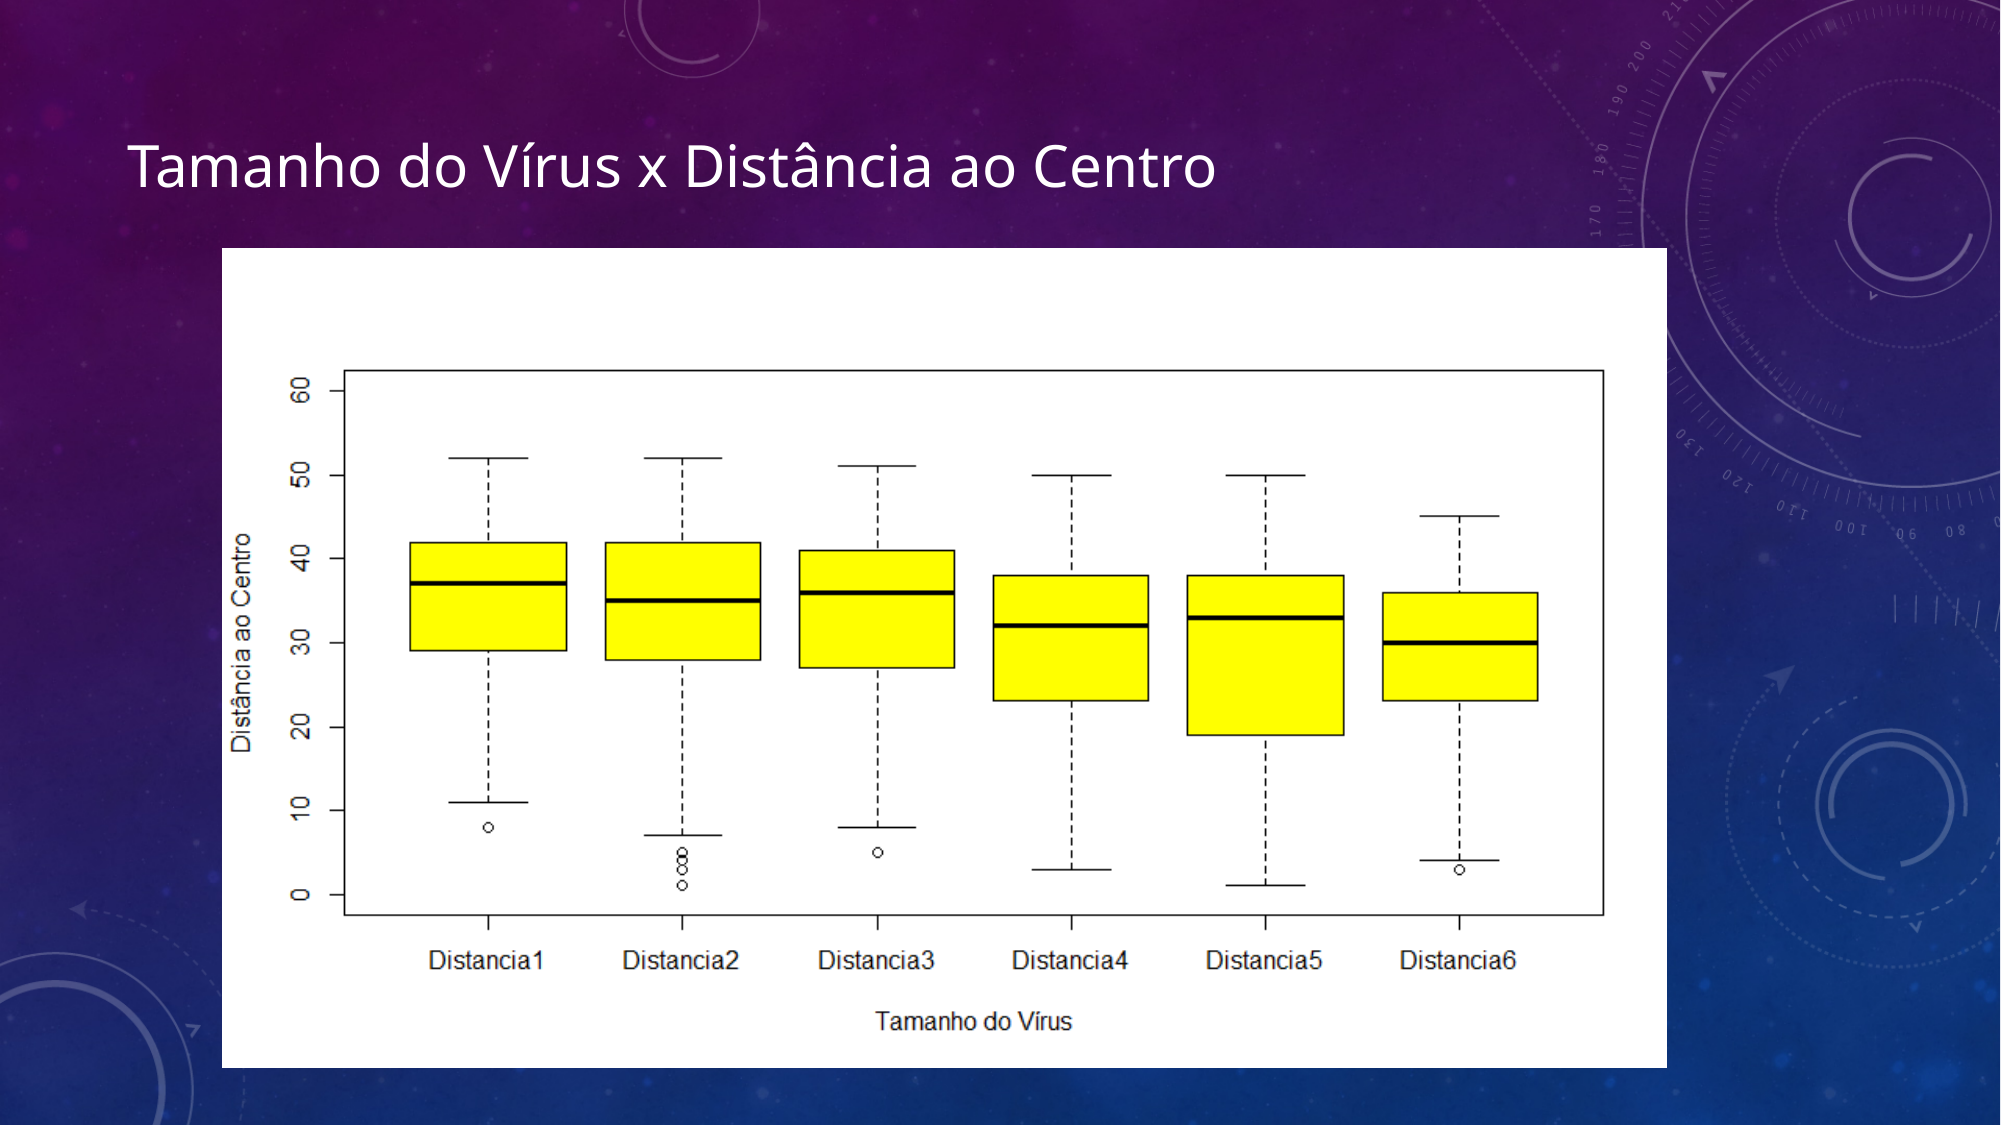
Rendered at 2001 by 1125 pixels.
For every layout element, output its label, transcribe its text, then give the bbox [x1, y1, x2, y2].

title Tamanho do Vírus x Distância ao Centro [112, 45, 1775, 284]
picture [0, 0, 2001, 1125]
